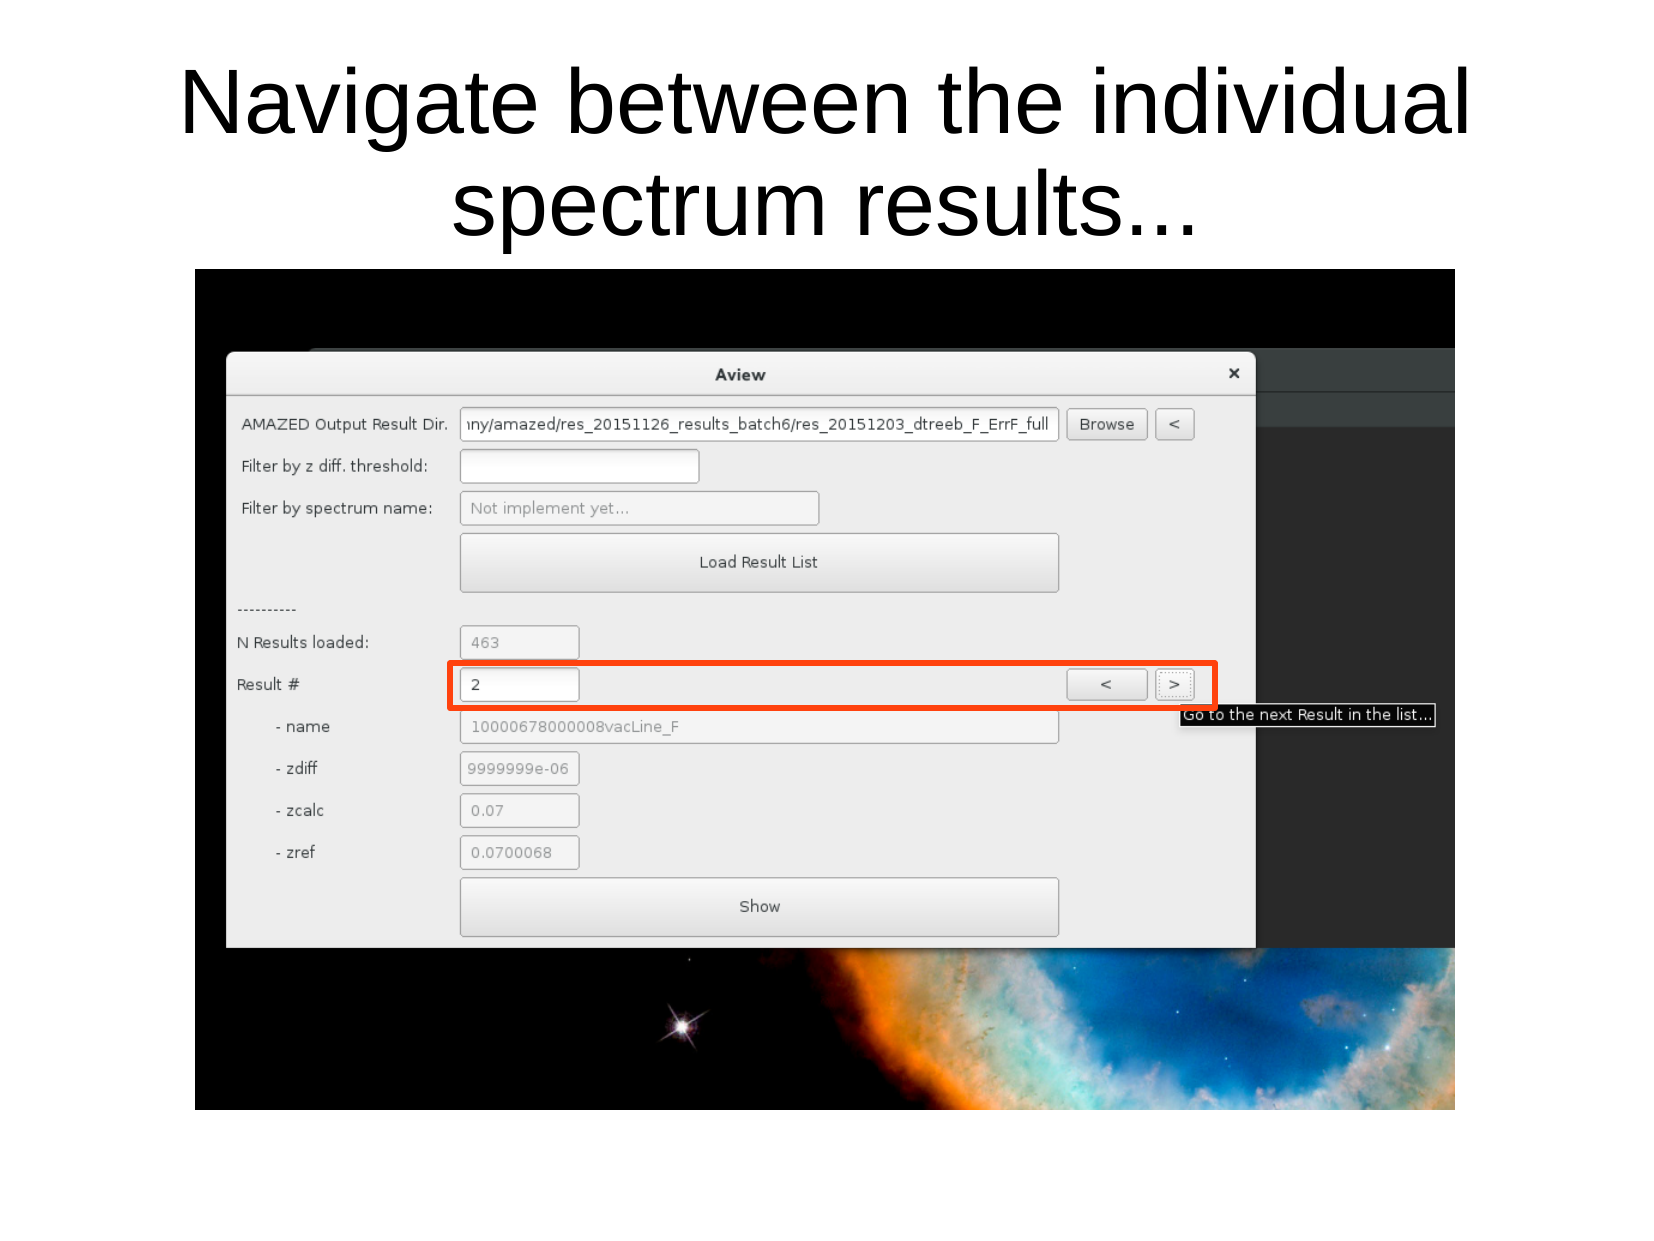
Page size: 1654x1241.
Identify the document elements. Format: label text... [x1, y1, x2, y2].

title Navigate between the individual spectrum results... [82, 49, 1571, 257]
picture [195, 269, 1455, 1110]
